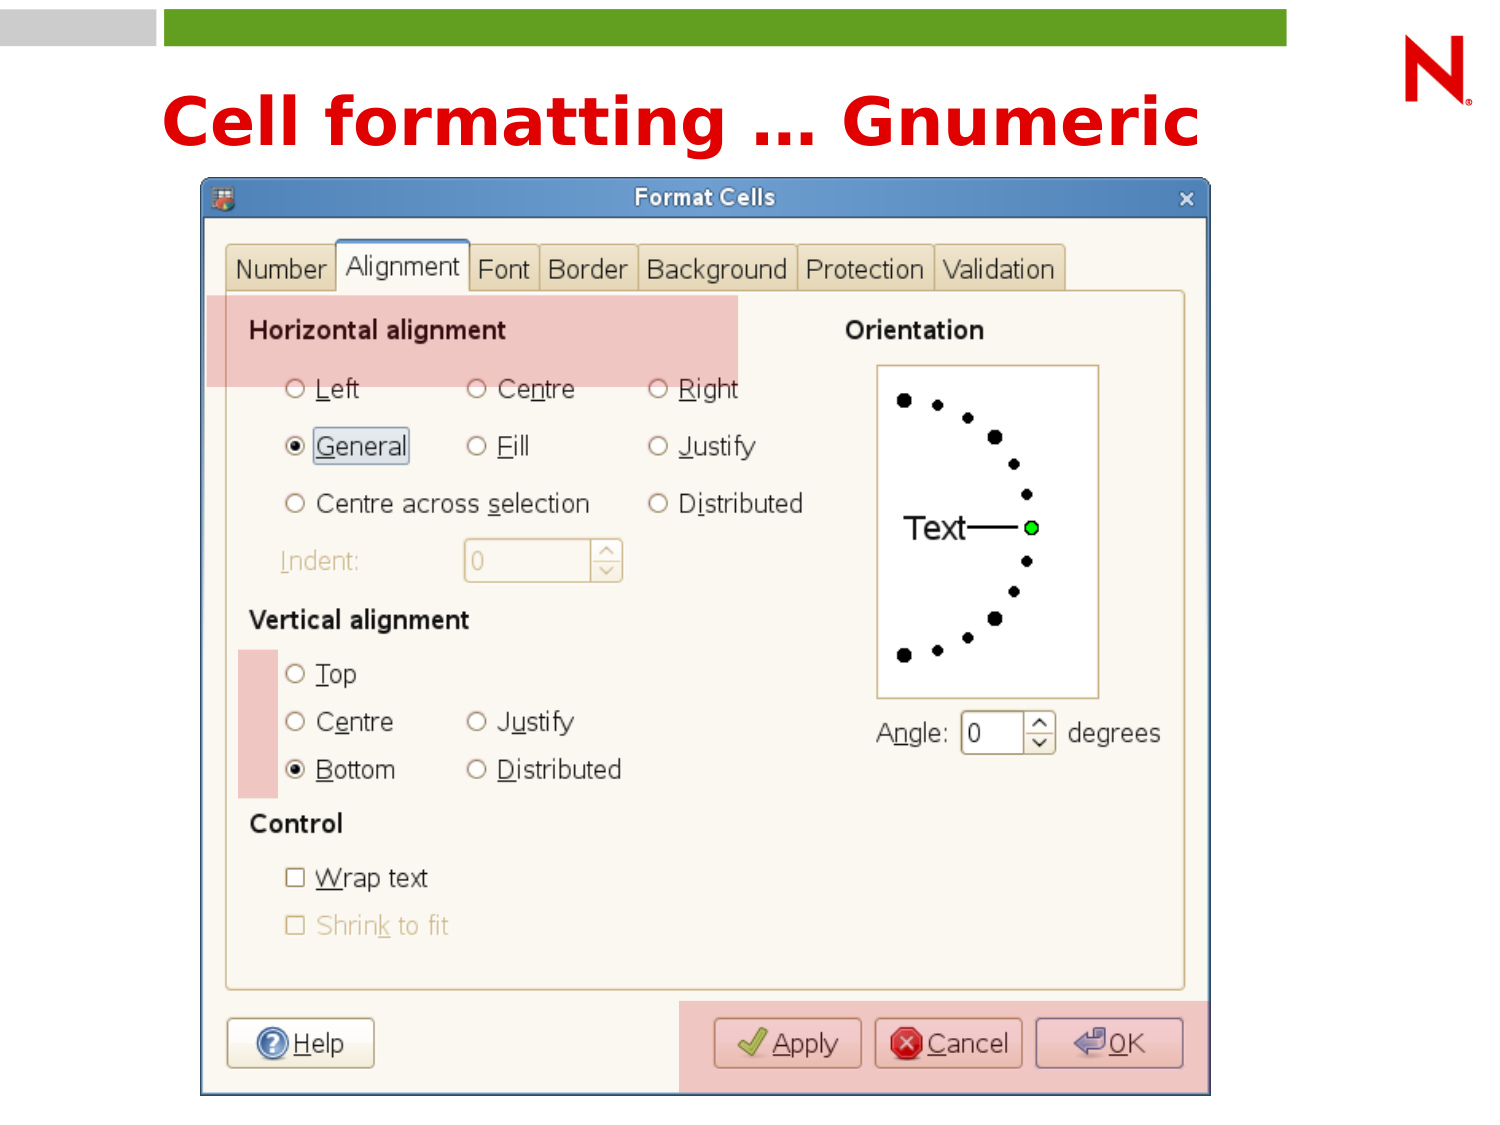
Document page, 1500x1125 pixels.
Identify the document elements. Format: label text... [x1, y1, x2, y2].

text_box [679, 1000, 1211, 1093]
title Cell formatting … Gnumeric [161, 41, 1383, 205]
text_box [238, 649, 278, 799]
picture [200, 177, 1211, 1096]
text_box [206, 295, 739, 387]
picture [1403, 32, 1473, 107]
